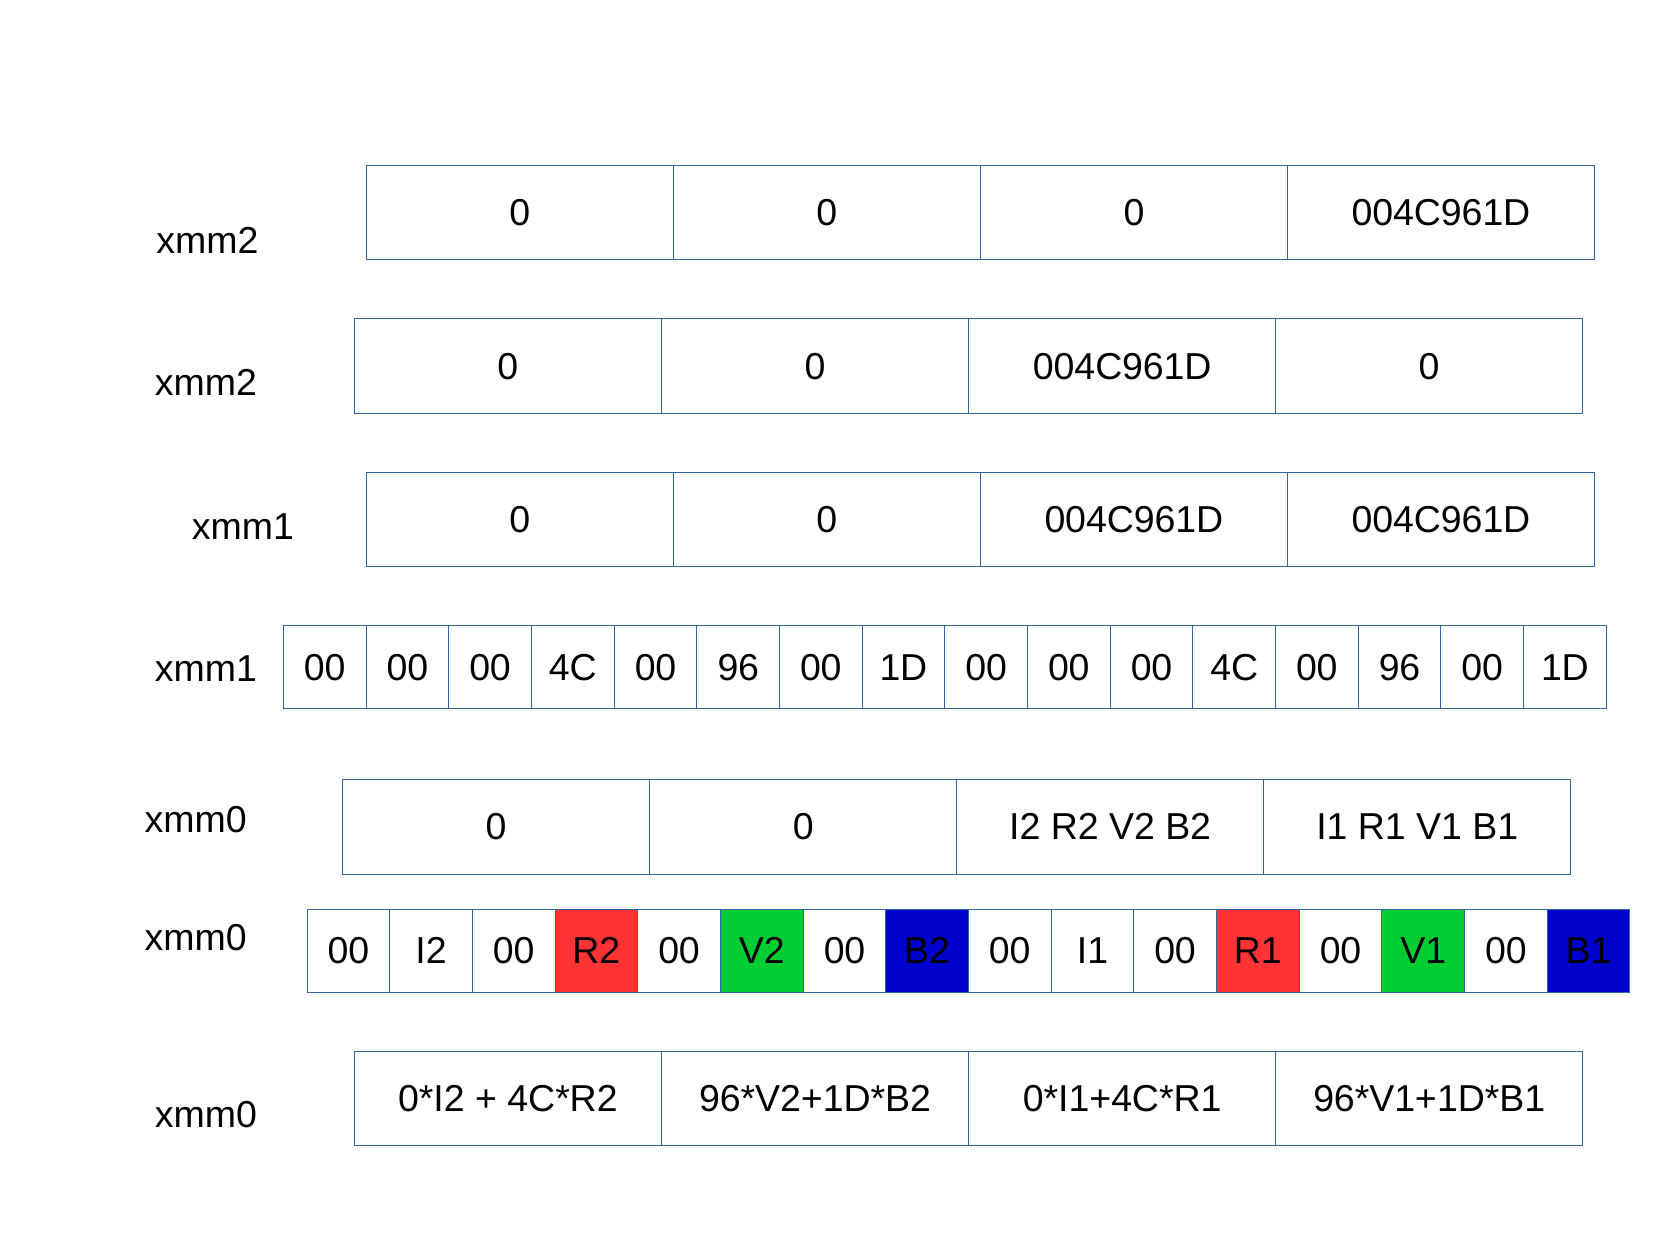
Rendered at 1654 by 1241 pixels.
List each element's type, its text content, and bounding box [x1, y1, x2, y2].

text_box 4C [531, 625, 614, 709]
text_box 96 [696, 625, 779, 709]
text_box 00 [1027, 625, 1110, 709]
text_box 00 [803, 909, 885, 993]
text_box 0*I2 + 4C*R2 [354, 1051, 661, 1146]
text_box R1 [1216, 909, 1299, 993]
text_box 00 [1110, 625, 1192, 709]
text_box 0 [366, 472, 673, 567]
text_box 004C961D [1287, 165, 1595, 260]
text_box 0 [673, 472, 980, 567]
text_box 00 [1299, 909, 1381, 993]
text_box 96*V1+1D*B1 [1275, 1051, 1583, 1146]
text_box B2 [885, 909, 968, 993]
text_box B1 [1547, 909, 1630, 993]
text_box 0 [673, 165, 980, 260]
text_box 00 [944, 625, 1027, 709]
text_box V2 [720, 909, 803, 993]
text_box xmm0 [140, 1086, 272, 1144]
text_box 00 [367, 625, 449, 709]
text_box 0 [354, 318, 661, 414]
text_box I2 [390, 909, 473, 993]
text_box 0 [649, 779, 956, 875]
text_box 00 [473, 909, 555, 993]
text_box 00 [637, 909, 720, 993]
text_box 00 [1464, 909, 1547, 993]
text_box V1 [1381, 909, 1464, 993]
text_box R2 [555, 909, 637, 993]
text_box 004C961D [968, 318, 1275, 414]
text_box 4C [1192, 625, 1275, 709]
text_box xmm0 [129, 791, 262, 849]
text_box 00 [779, 625, 862, 709]
text_box 00 [968, 909, 1051, 993]
text_box 00 [449, 625, 531, 709]
text_box xmm0 [129, 909, 308, 1002]
text_box 0 [661, 318, 968, 414]
text_box 004C961D [1287, 472, 1595, 567]
text_box 1D [862, 625, 944, 709]
text_box 96 [1358, 625, 1440, 709]
text_box 1D [1523, 625, 1607, 709]
text_box 0*I1+4C*R1 [968, 1051, 1275, 1146]
text_box 96*V2+1D*B2 [661, 1051, 968, 1146]
text_box 0 [366, 165, 673, 260]
text_box 0 [342, 779, 649, 875]
text_box xmm1 [177, 498, 309, 556]
text_box I1 R1 V1 B1 [1263, 779, 1571, 875]
text_box 00 [1275, 625, 1358, 709]
text_box xmm2 [141, 212, 274, 270]
text_box 00 [614, 625, 696, 709]
text_box xmm1 [140, 640, 365, 739]
text_box 00 [1440, 625, 1523, 709]
text_box I1 [1051, 909, 1133, 993]
text_box I2 R2 V2 B2 [956, 779, 1263, 875]
text_box 0 [1275, 318, 1583, 414]
text_box 00 [1133, 909, 1216, 993]
text_box 00 [308, 909, 390, 993]
text_box 00 [283, 625, 367, 709]
text_box xmm2 [140, 354, 272, 412]
text_box 0 [980, 165, 1287, 260]
text_box 004C961D [980, 472, 1287, 567]
